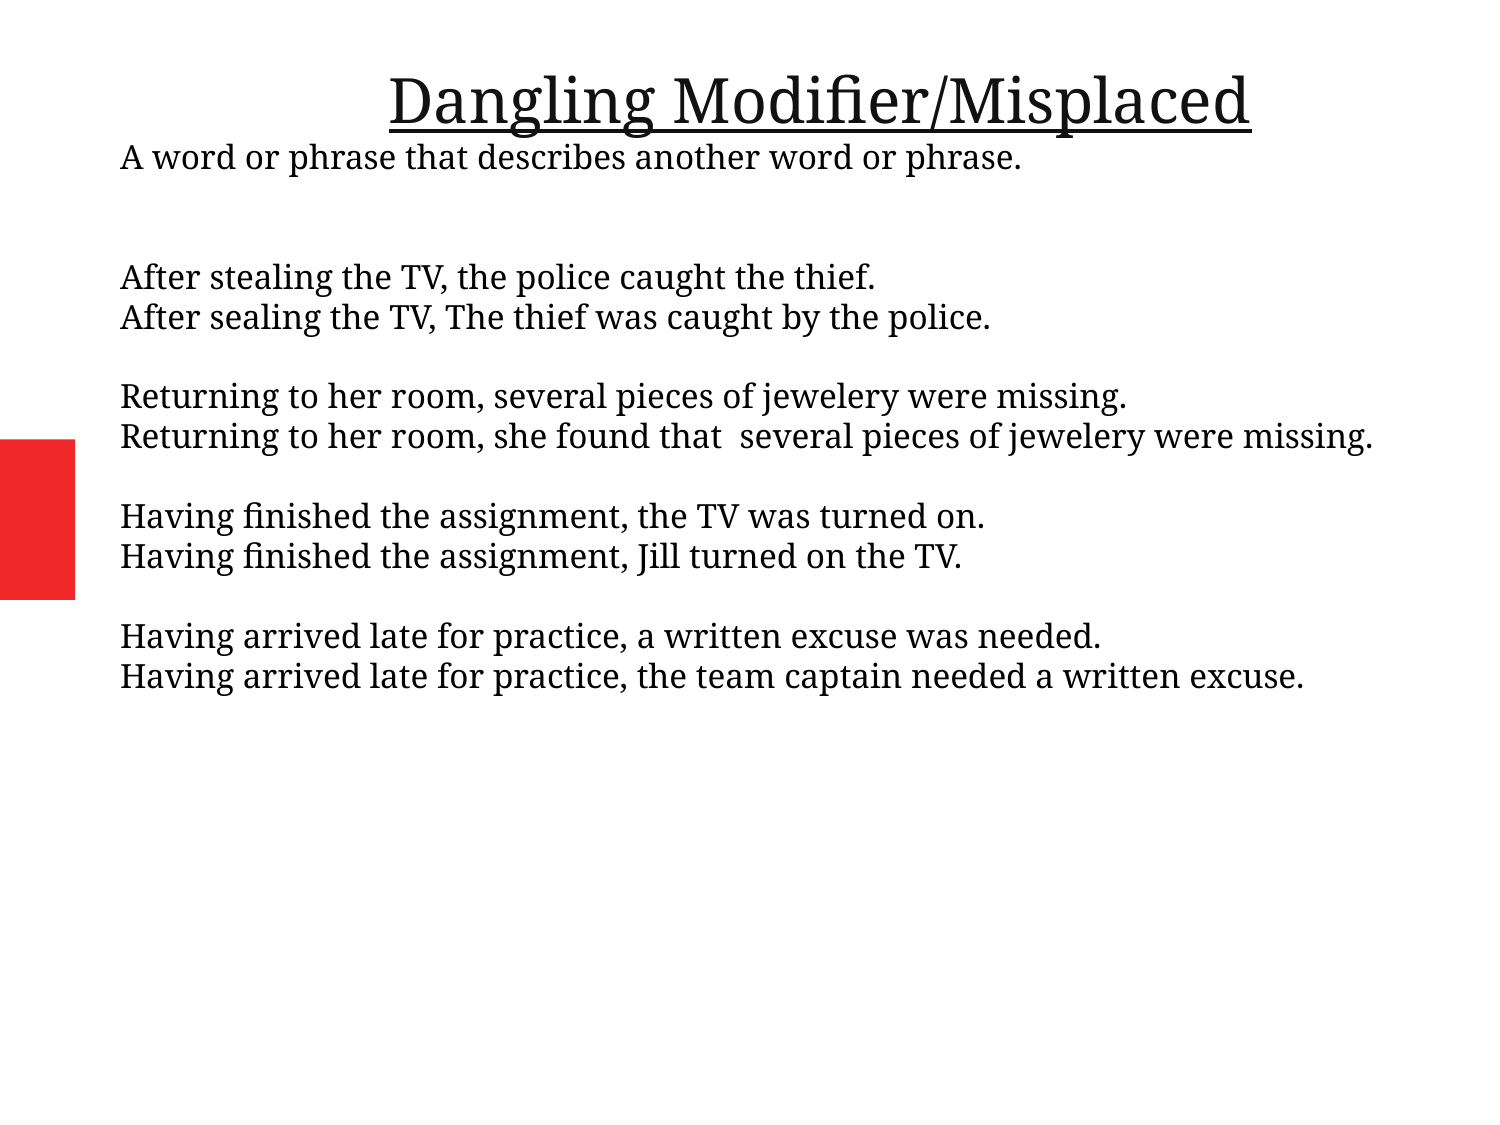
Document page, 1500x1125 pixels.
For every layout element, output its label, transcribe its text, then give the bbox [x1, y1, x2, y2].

text_box Dangling Modifier/Misplaced A word or phrase that describes another word or phrase. After stealing the TV, the police caught the thief. After sealing the TV, The thief was caught by the police. Returning to her room, several pieces of jewelery were missing. Returning to her room, she found that several pieces of jewelery were missing. Having finished the assignment, the TV was turned on. Having finished the assignment, Jill turned on the TV. Having arrived late for practice, a written excuse was needed. Having arrived late for practice, the team captain needed a written excuse. [120, 60, 1486, 1006]
